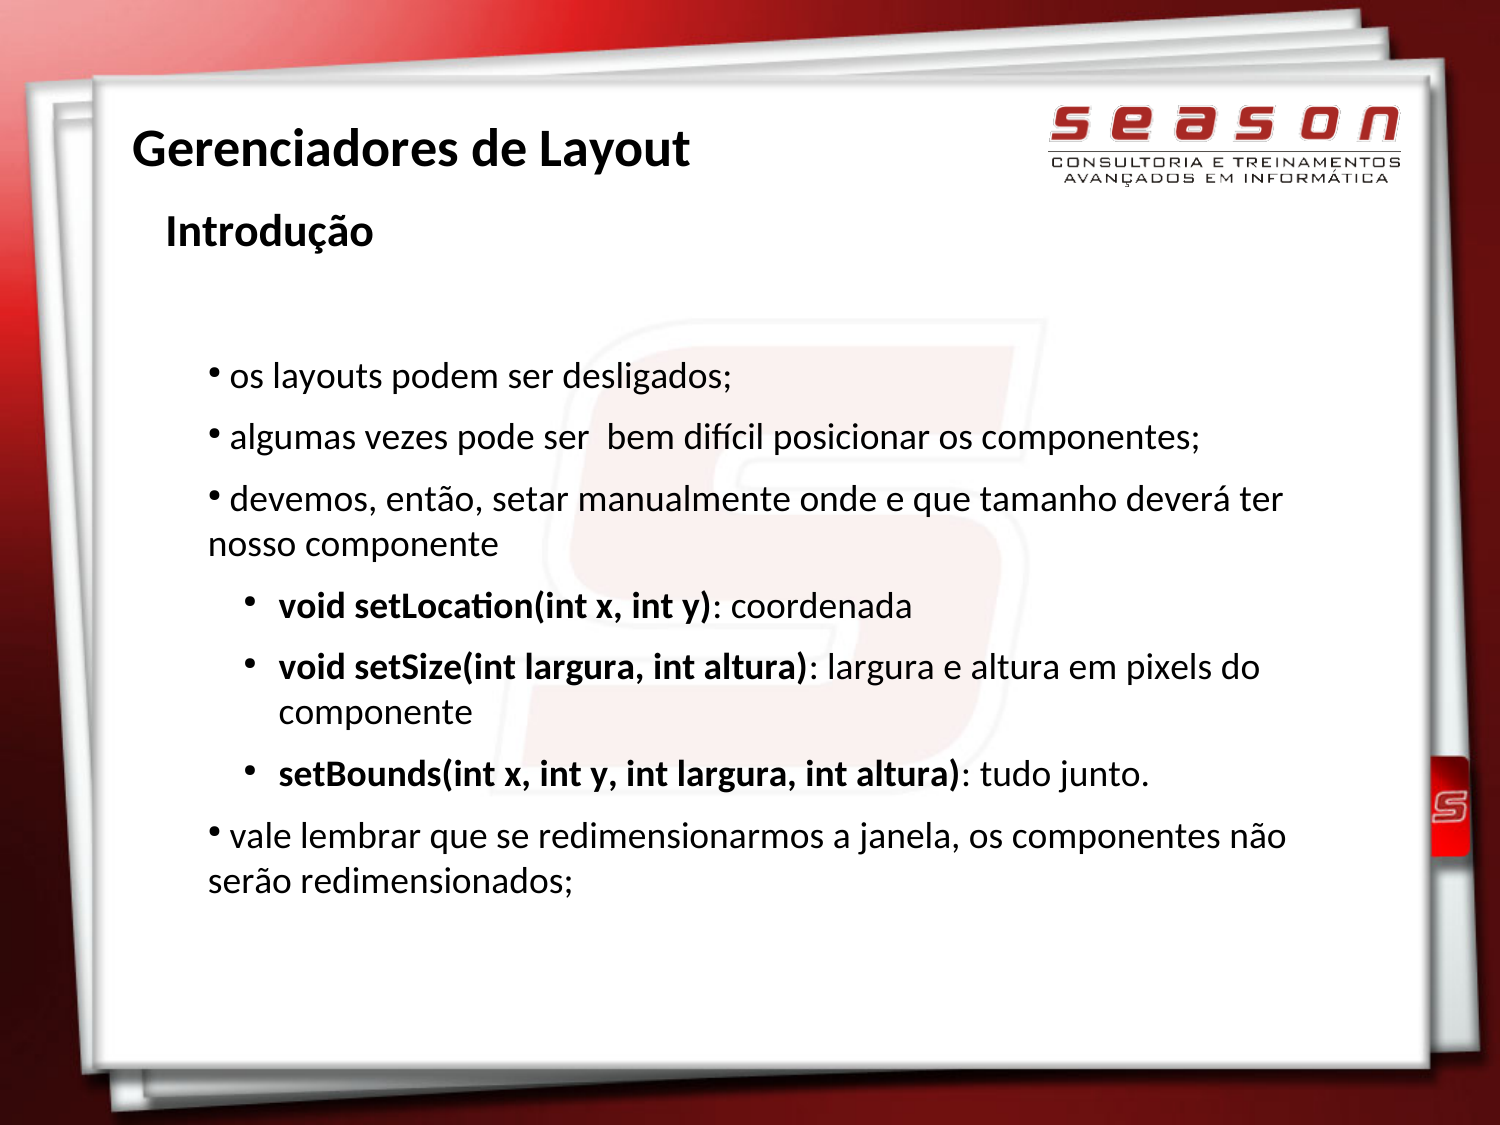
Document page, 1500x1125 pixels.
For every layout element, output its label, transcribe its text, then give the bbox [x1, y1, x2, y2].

text_box os layouts podem ser desligados; algumas vezes pode ser bem difícil posicionar os componentes; devemos, então, setar manualmente onde e que tamanho deverá ter nosso componente void setLocation(int x, int y): coordenada void setSize(int largura, int altura): largura e altura em pixels do componente setBounds(int x, int y, int largura, int altura): tudo junto. vale lembrar que se redimensionarmos a janela, os componentes não serão redimensionados; [207, 305, 1328, 946]
picture [0, 0, 1500, 1125]
text_box Introdução [165, 200, 1240, 256]
title Gerenciadores de Layout [118, 33, 1394, 257]
